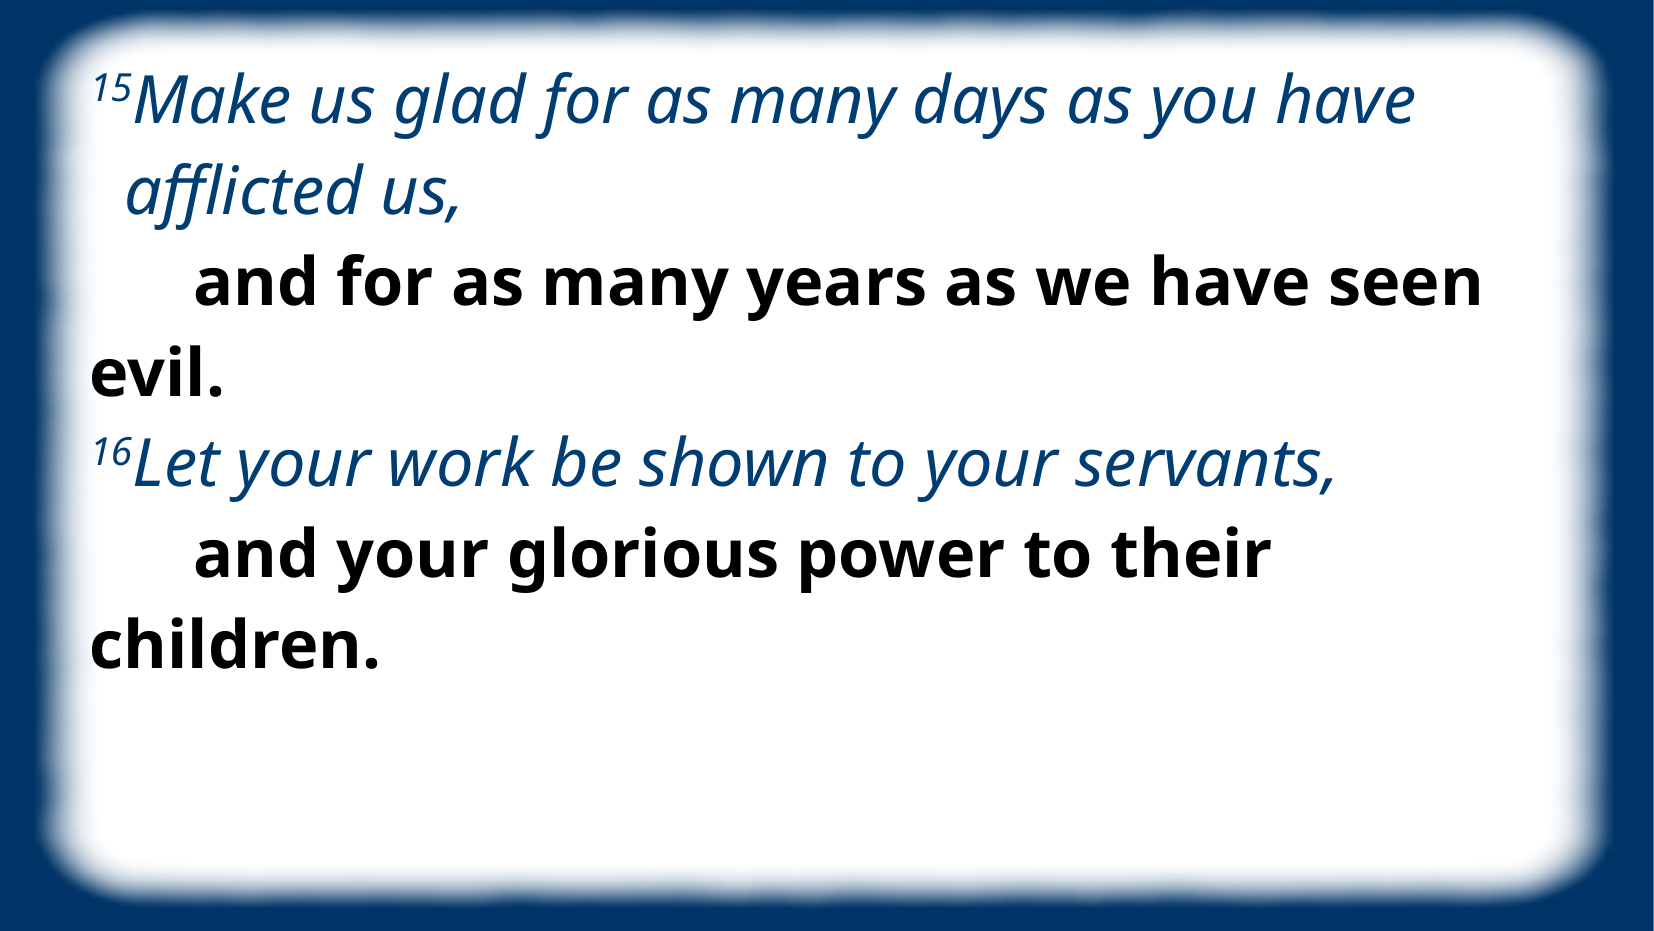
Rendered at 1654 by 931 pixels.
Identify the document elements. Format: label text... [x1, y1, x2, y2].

picture [0, 0, 1654, 931]
text_box 15Make us glad for as many days as you have afflicted us, and for as many years as we have seen evil. 16Let your work be shown to your servants, and your glorious power to their children. [75, 45, 1576, 504]
